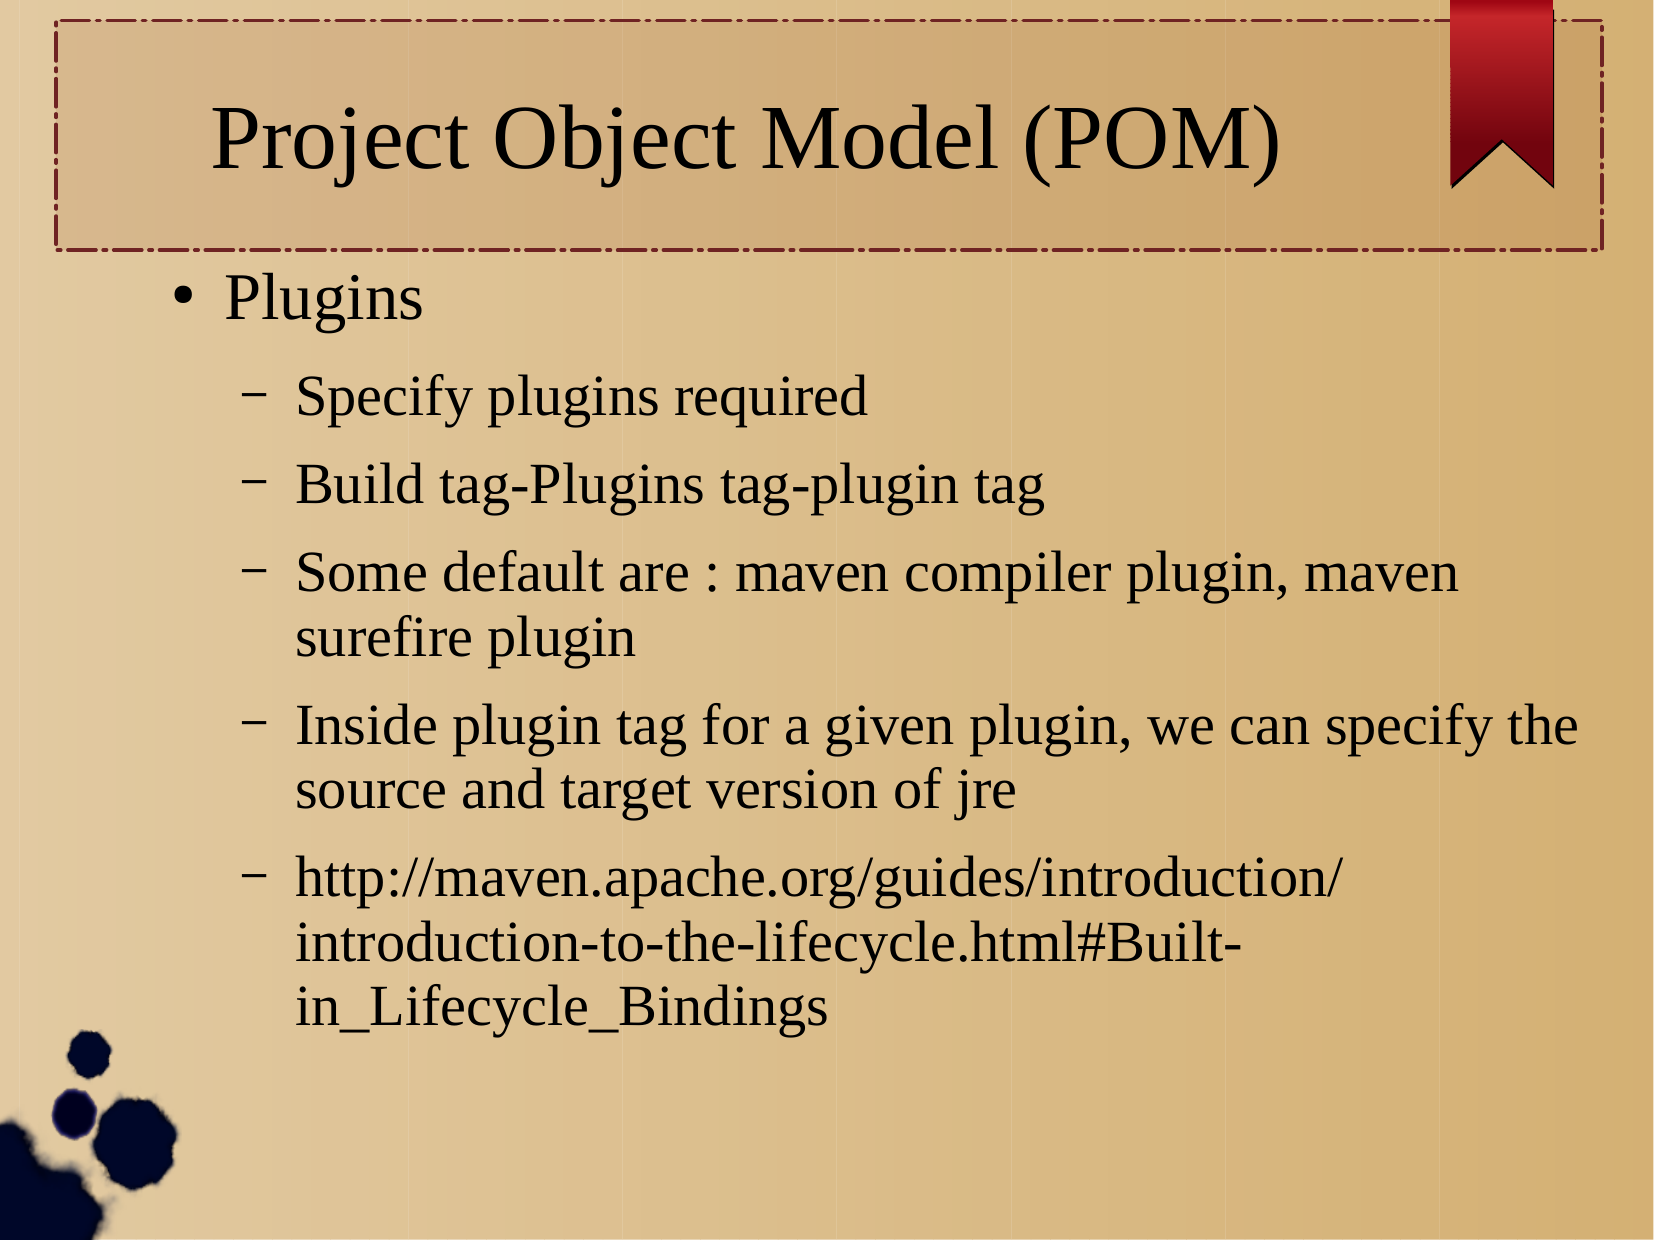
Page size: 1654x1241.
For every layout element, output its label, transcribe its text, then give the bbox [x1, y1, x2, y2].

title Project Object Model (POM) [82, 47, 1412, 229]
list Plugins Specify plugins required Build tag-Plugins tag-plugin tag Some default are : maven compiler plugin, maven surefire plugin Inside plugin tag for a given plugin, we can specify the source and target version of jre http://maven.apache.org/guides/introduction/introduction-to-the-lifecycle.html#Built-in_Lifecycle_Bindings [153, 259, 1642, 1241]
